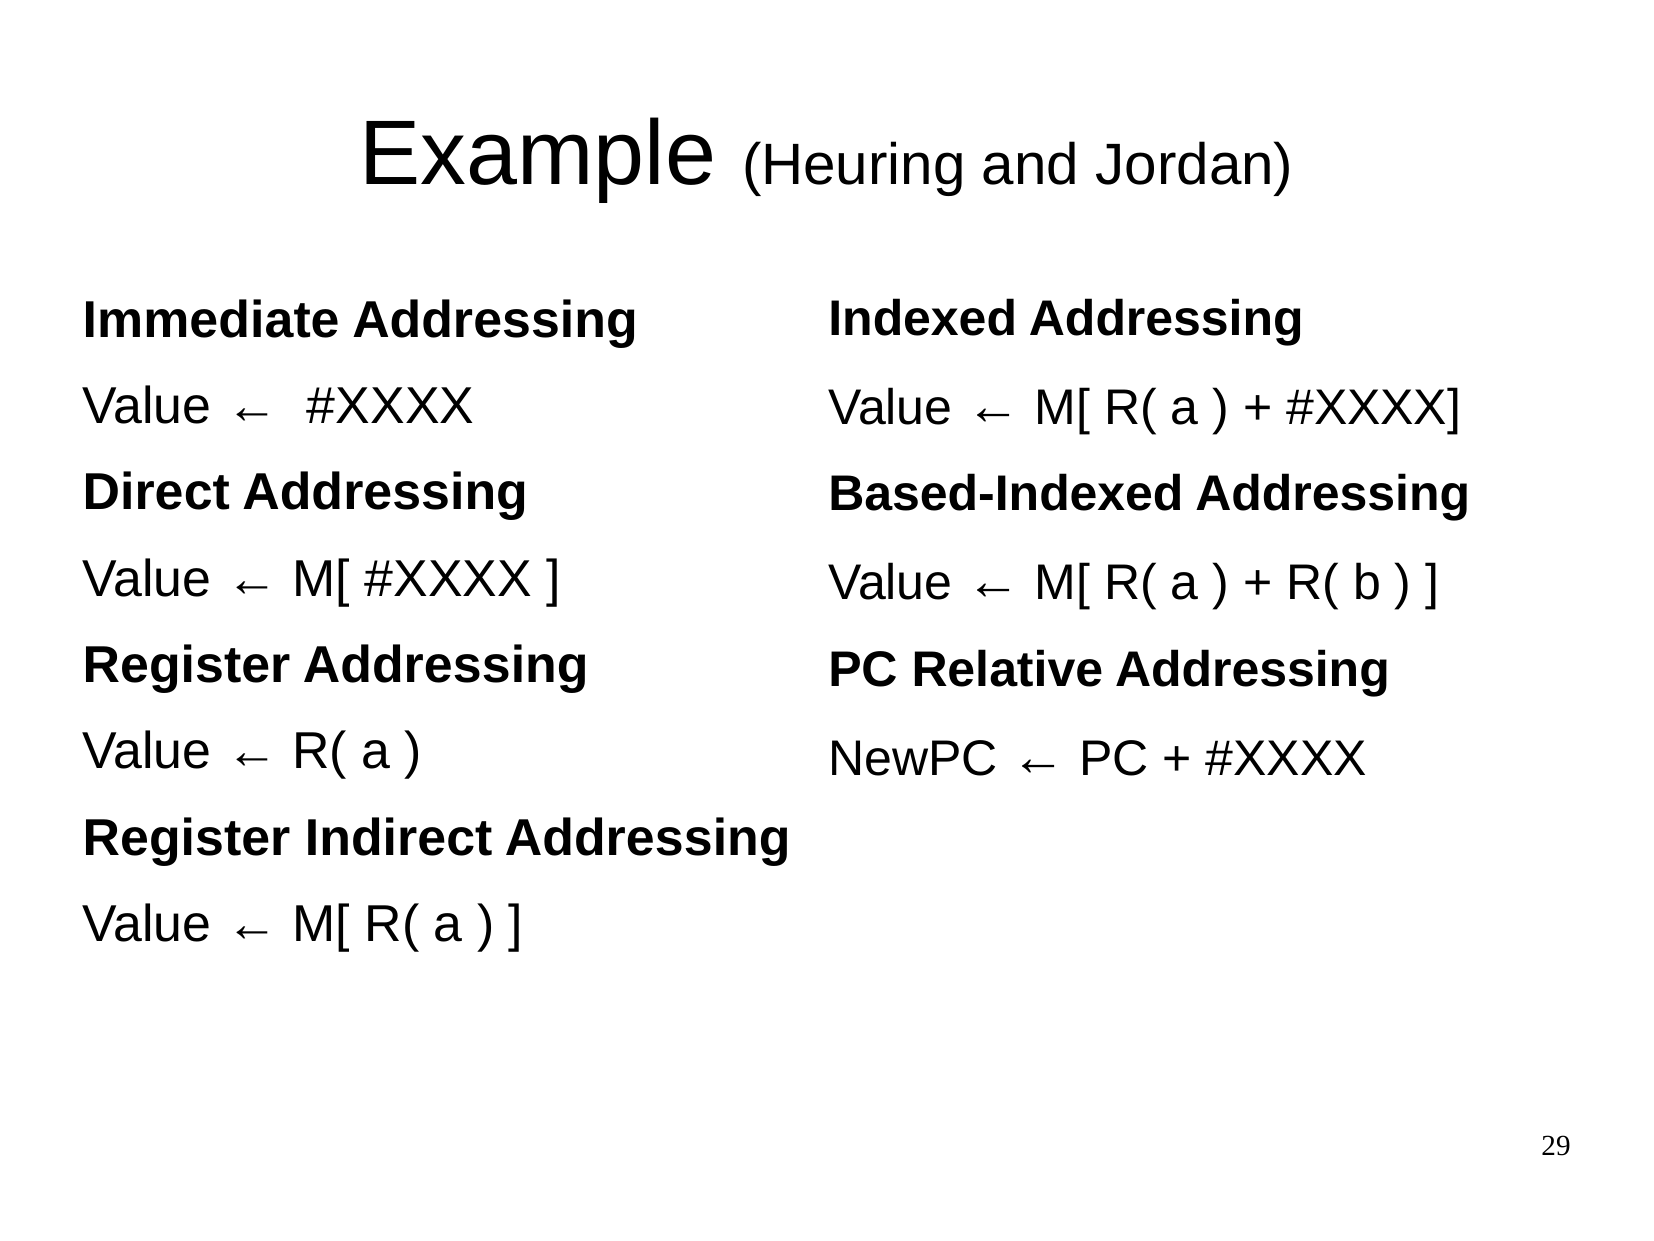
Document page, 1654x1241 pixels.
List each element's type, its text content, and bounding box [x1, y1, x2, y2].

title Example (Heuring and Jordan) [82, 49, 1571, 257]
list Indexed Addressing Value ← M[ R( a ) + #XXXX] Based-Indexed Addressing Value ← M[ R( a ) + R( b ) ] PC Relative Addressing NewPC ← PC + #XXXX [828, 290, 1539, 1156]
list Immediate Addressing Value ← #XXXX Direct Addressing Value ← M[ #XXXX ] Register Addressing Value ← R( a ) Register Indirect Addressing Value ← M[ R( a ) ] [82, 290, 793, 1010]
